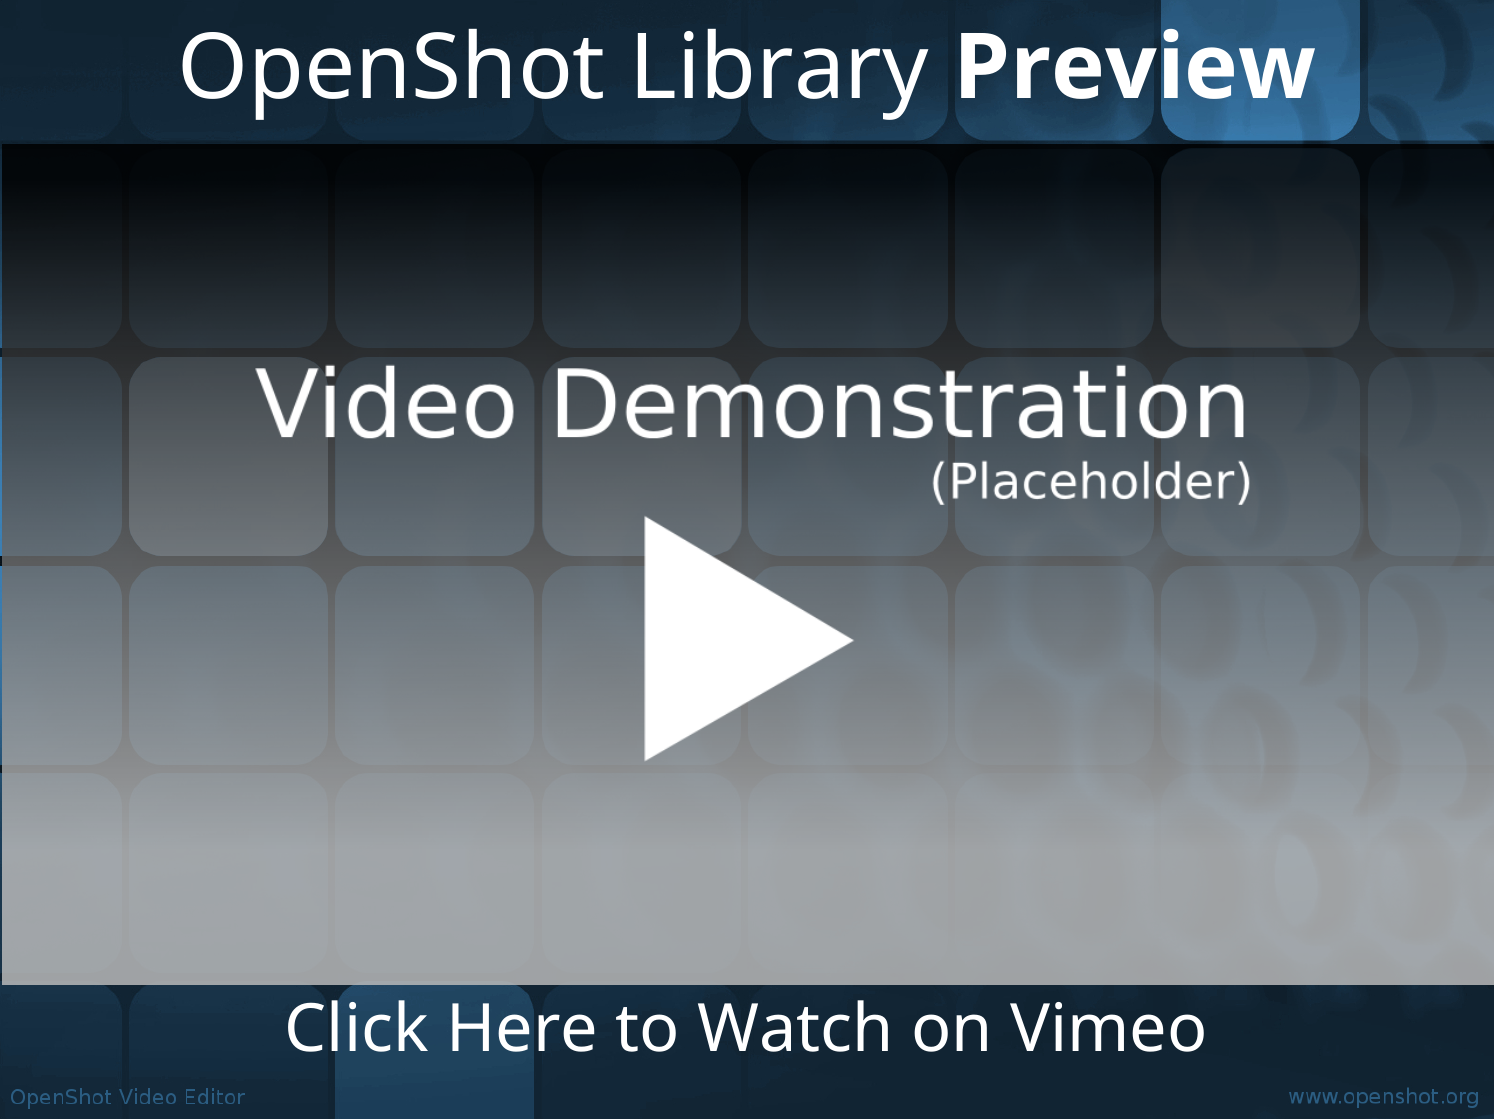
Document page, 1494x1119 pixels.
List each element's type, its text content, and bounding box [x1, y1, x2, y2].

title OpenShot Library Preview [74, 0, 1420, 125]
title Click Here to Watch on Vimeo [74, 977, 1420, 1073]
picture [0, 0, 1494, 1119]
